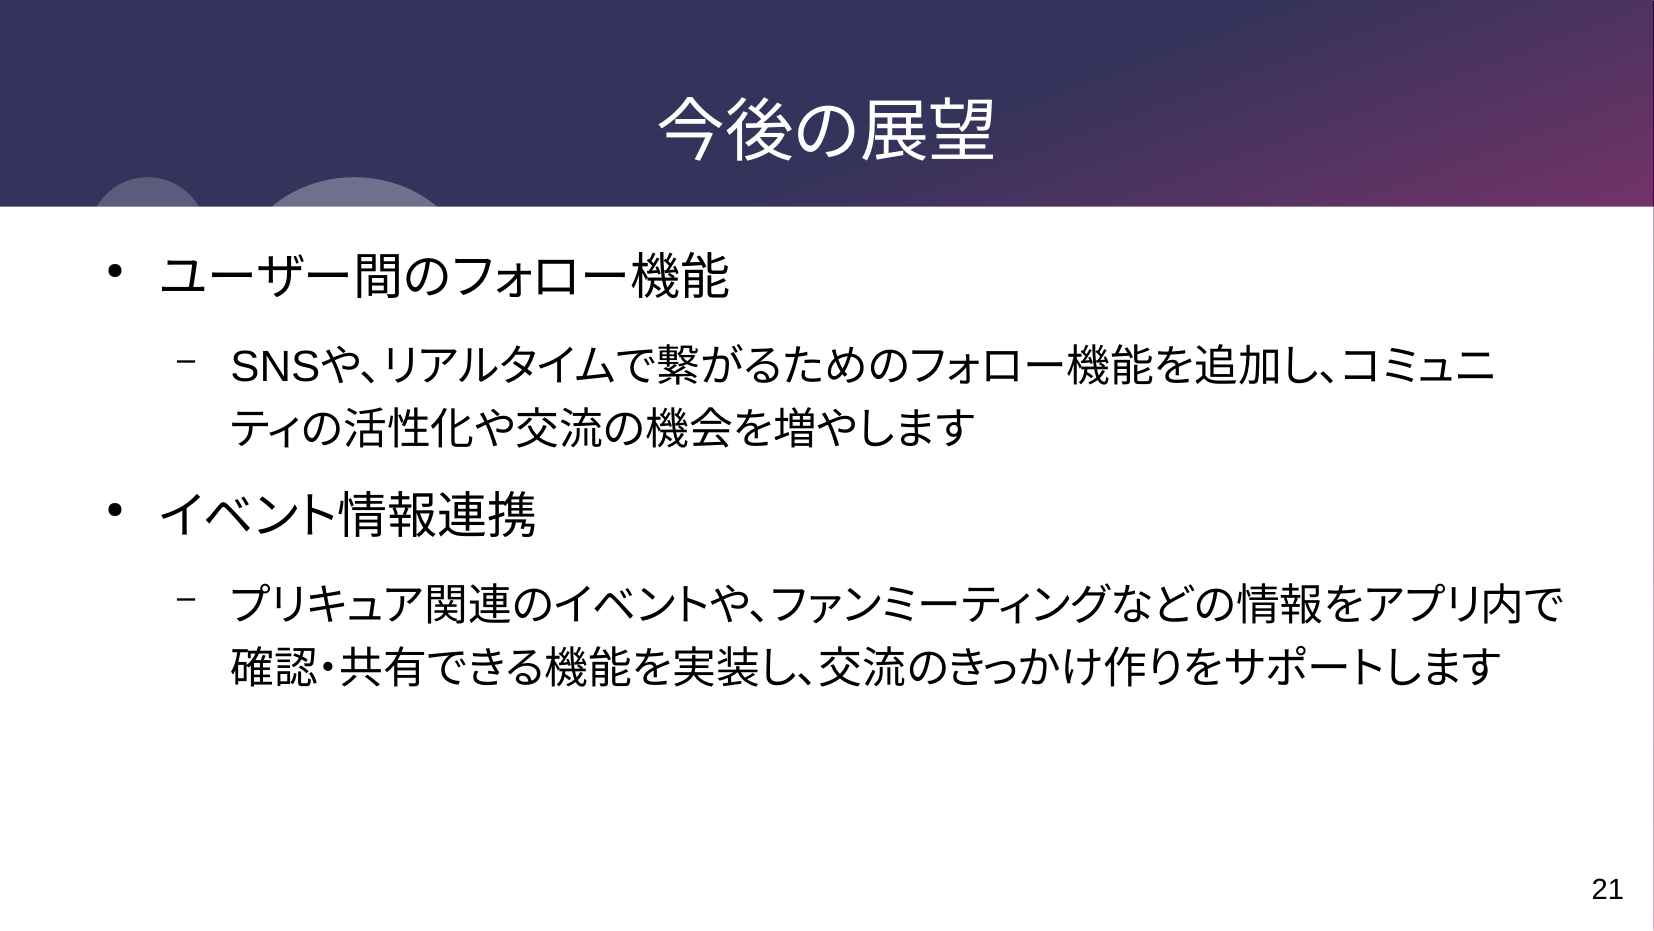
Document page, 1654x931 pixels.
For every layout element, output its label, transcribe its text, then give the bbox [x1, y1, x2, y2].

list ユーザー間のフォロー機能 SNSや、リアルタイムで繋がるためのフォロー機能を追加し、コミュニティの活性化や交流の機会を増やします イベント情報連携 プリキュア関連のイベントや、ファンミーティングなどの情報をアプリ内で確認・共有できる機能を実装し、交流のきっかけ作りをサポートします [88, 236, 1565, 827]
title 今後の展望 [88, 44, 1565, 207]
